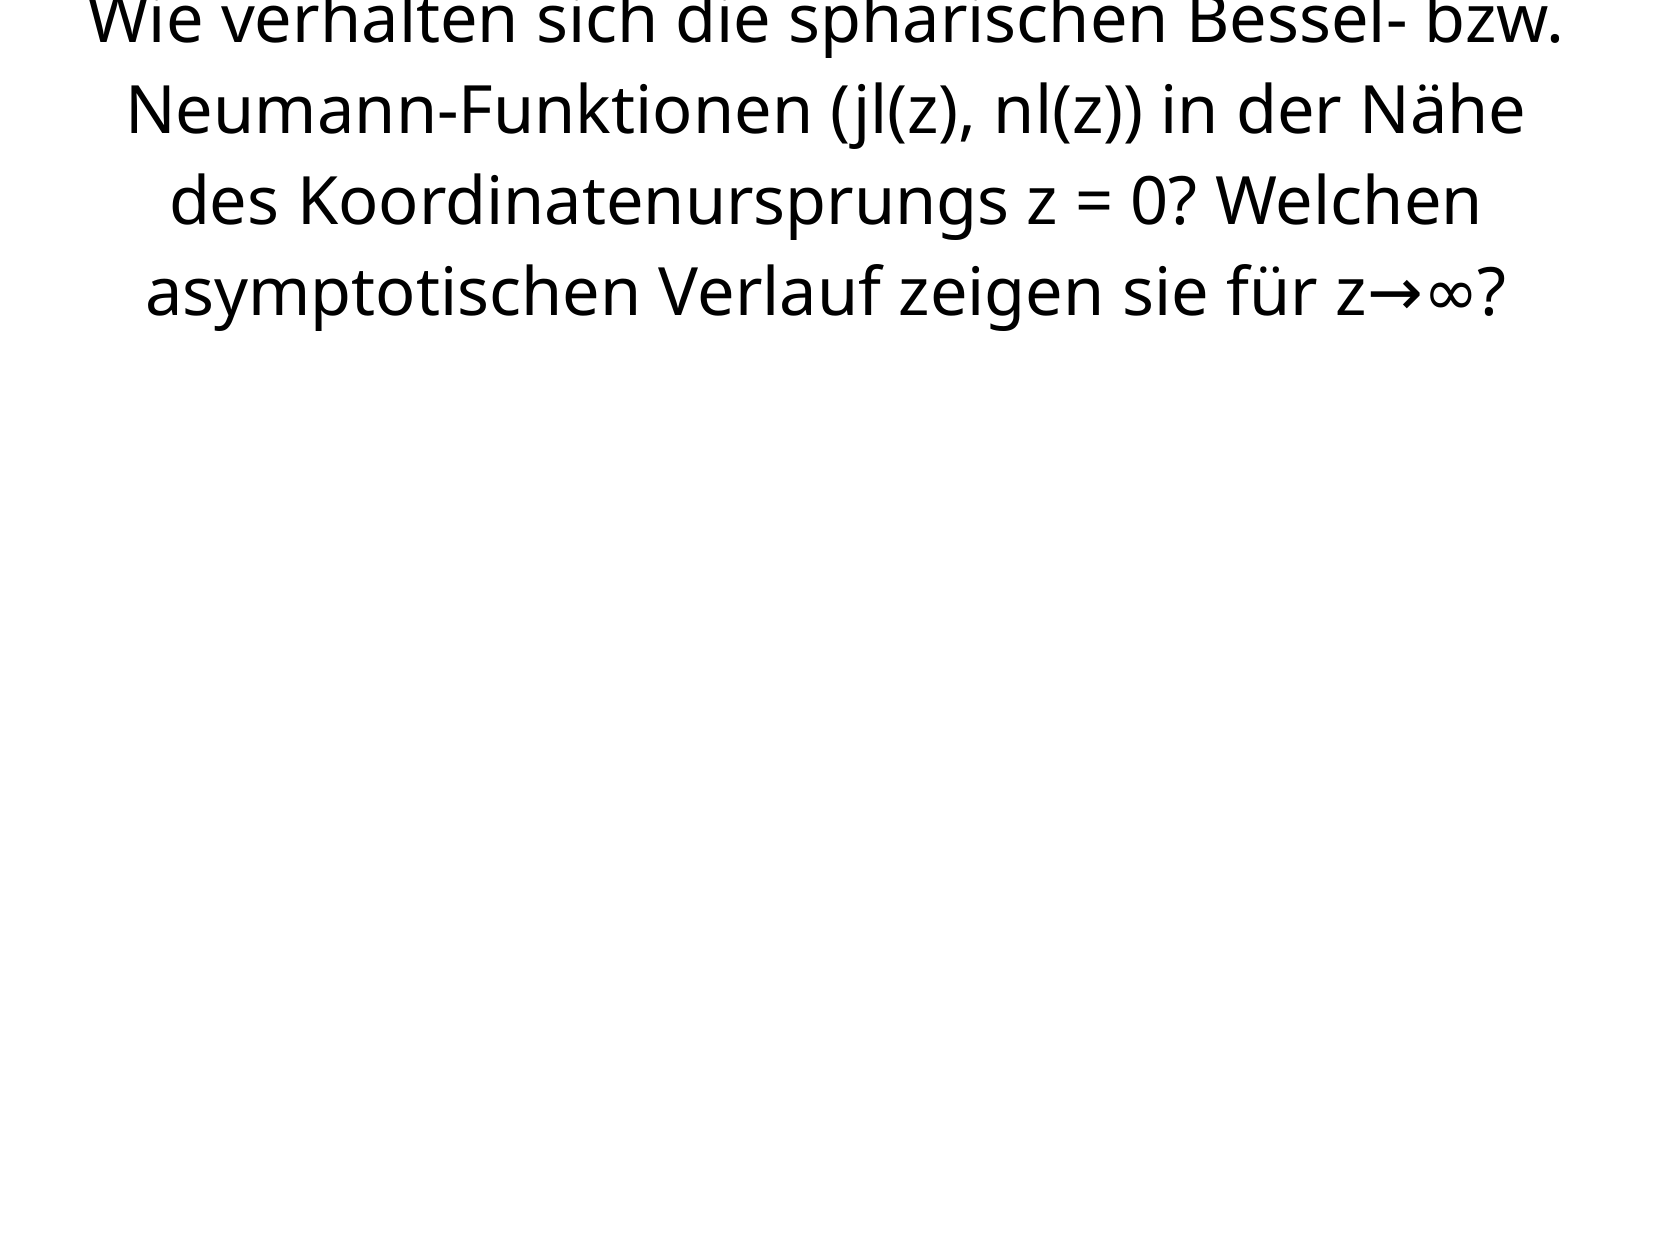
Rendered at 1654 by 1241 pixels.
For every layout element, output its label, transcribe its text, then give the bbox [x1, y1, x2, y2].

title Wie verhalten sich die sphärischen Bessel- bzw. Neumann-Funktionen (jl(z), nl(z)) in der Nähe des Koordinatenursprungs z = 0? Welchen asymptotischen Verlauf zeigen sie für z→∞? [82, 0, 1571, 331]
